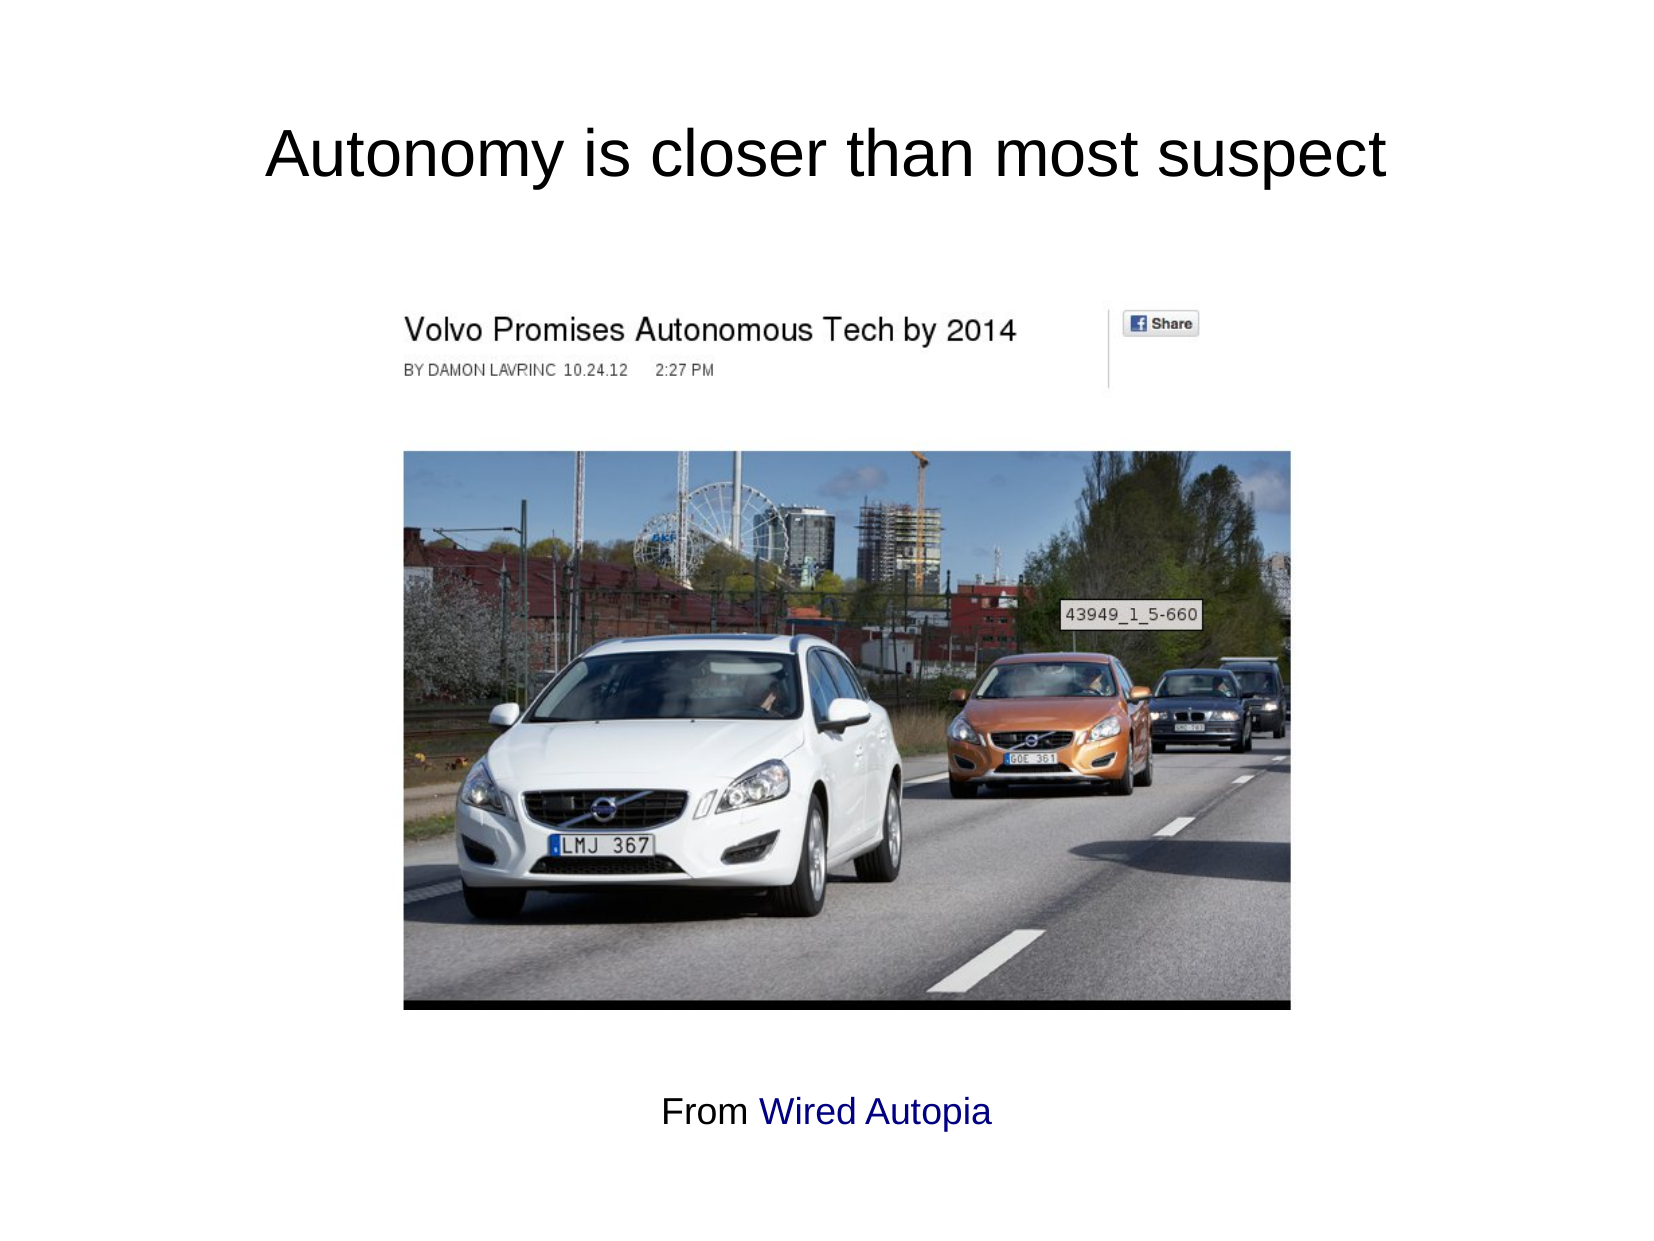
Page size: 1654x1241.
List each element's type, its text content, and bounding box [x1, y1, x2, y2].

picture [350, 290, 1303, 1010]
text_box From Wired Autopia [646, 1083, 1008, 1141]
title Autonomy is closer than most suspect [82, 49, 1571, 257]
